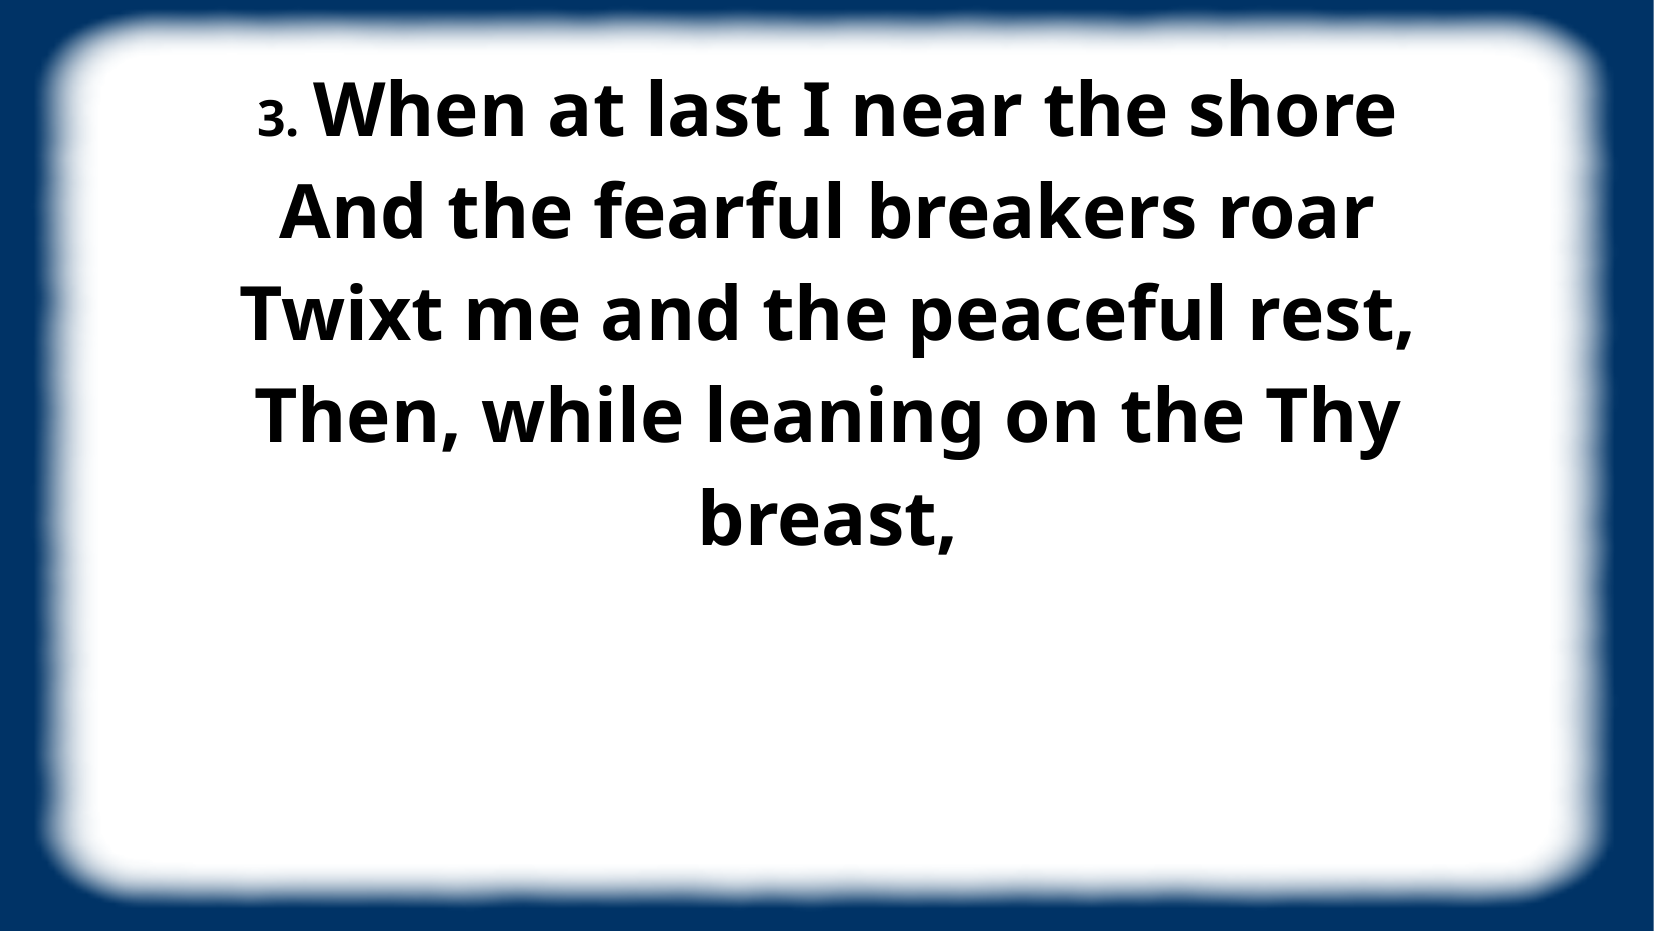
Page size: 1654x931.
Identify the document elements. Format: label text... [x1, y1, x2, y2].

text_box 3. When at last I near the shore And the fearful breakers roar Twixt me and the peaceful rest, Then, while leaning on the Thy breast, [108, 48, 1549, 471]
picture [0, 0, 1654, 931]
